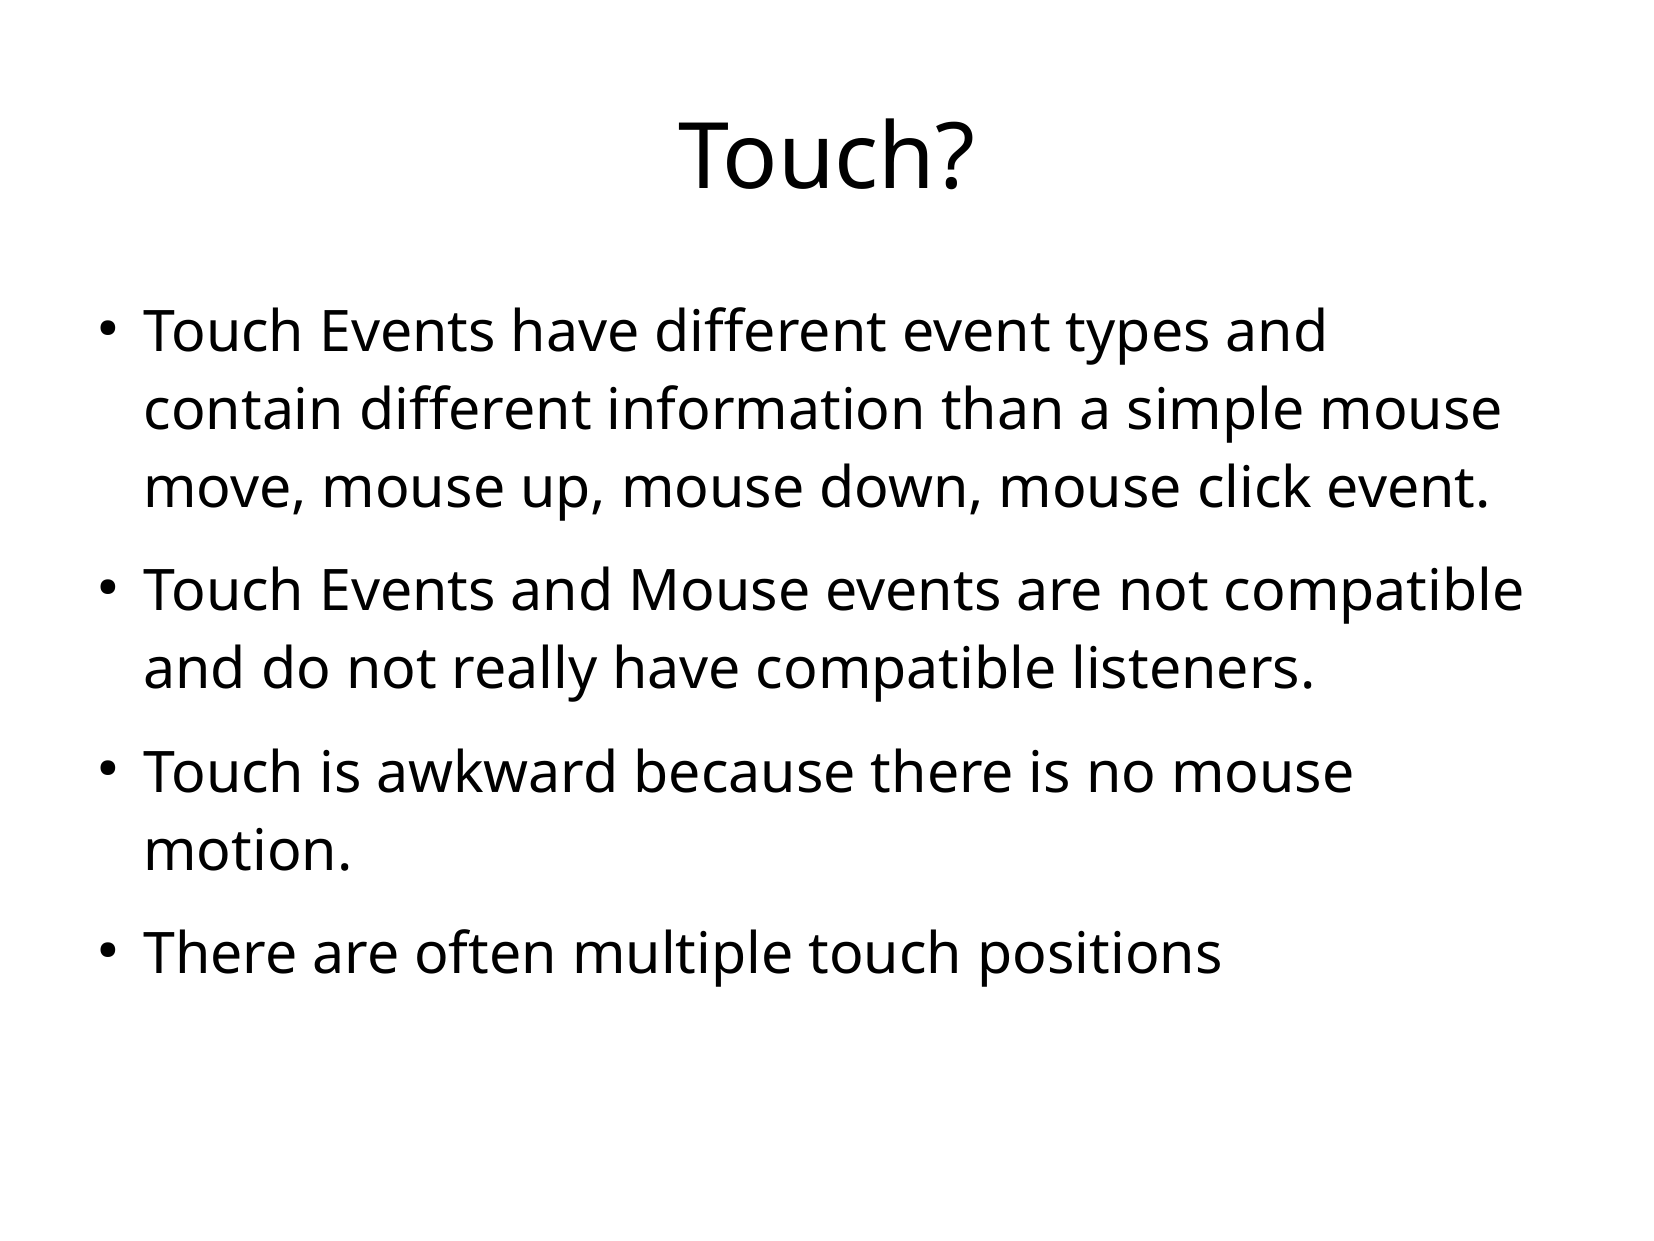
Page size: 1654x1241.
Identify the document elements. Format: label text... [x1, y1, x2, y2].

list Touch Events have different event types and contain different information than a simple mouse move, mouse up, mouse down, mouse click event. Touch Events and Mouse events are not compatible and do not really have compatible listeners. Touch is awkward because there is no mouse motion. There are often multiple touch positions [82, 290, 1538, 1010]
title Touch? [82, 49, 1571, 257]
